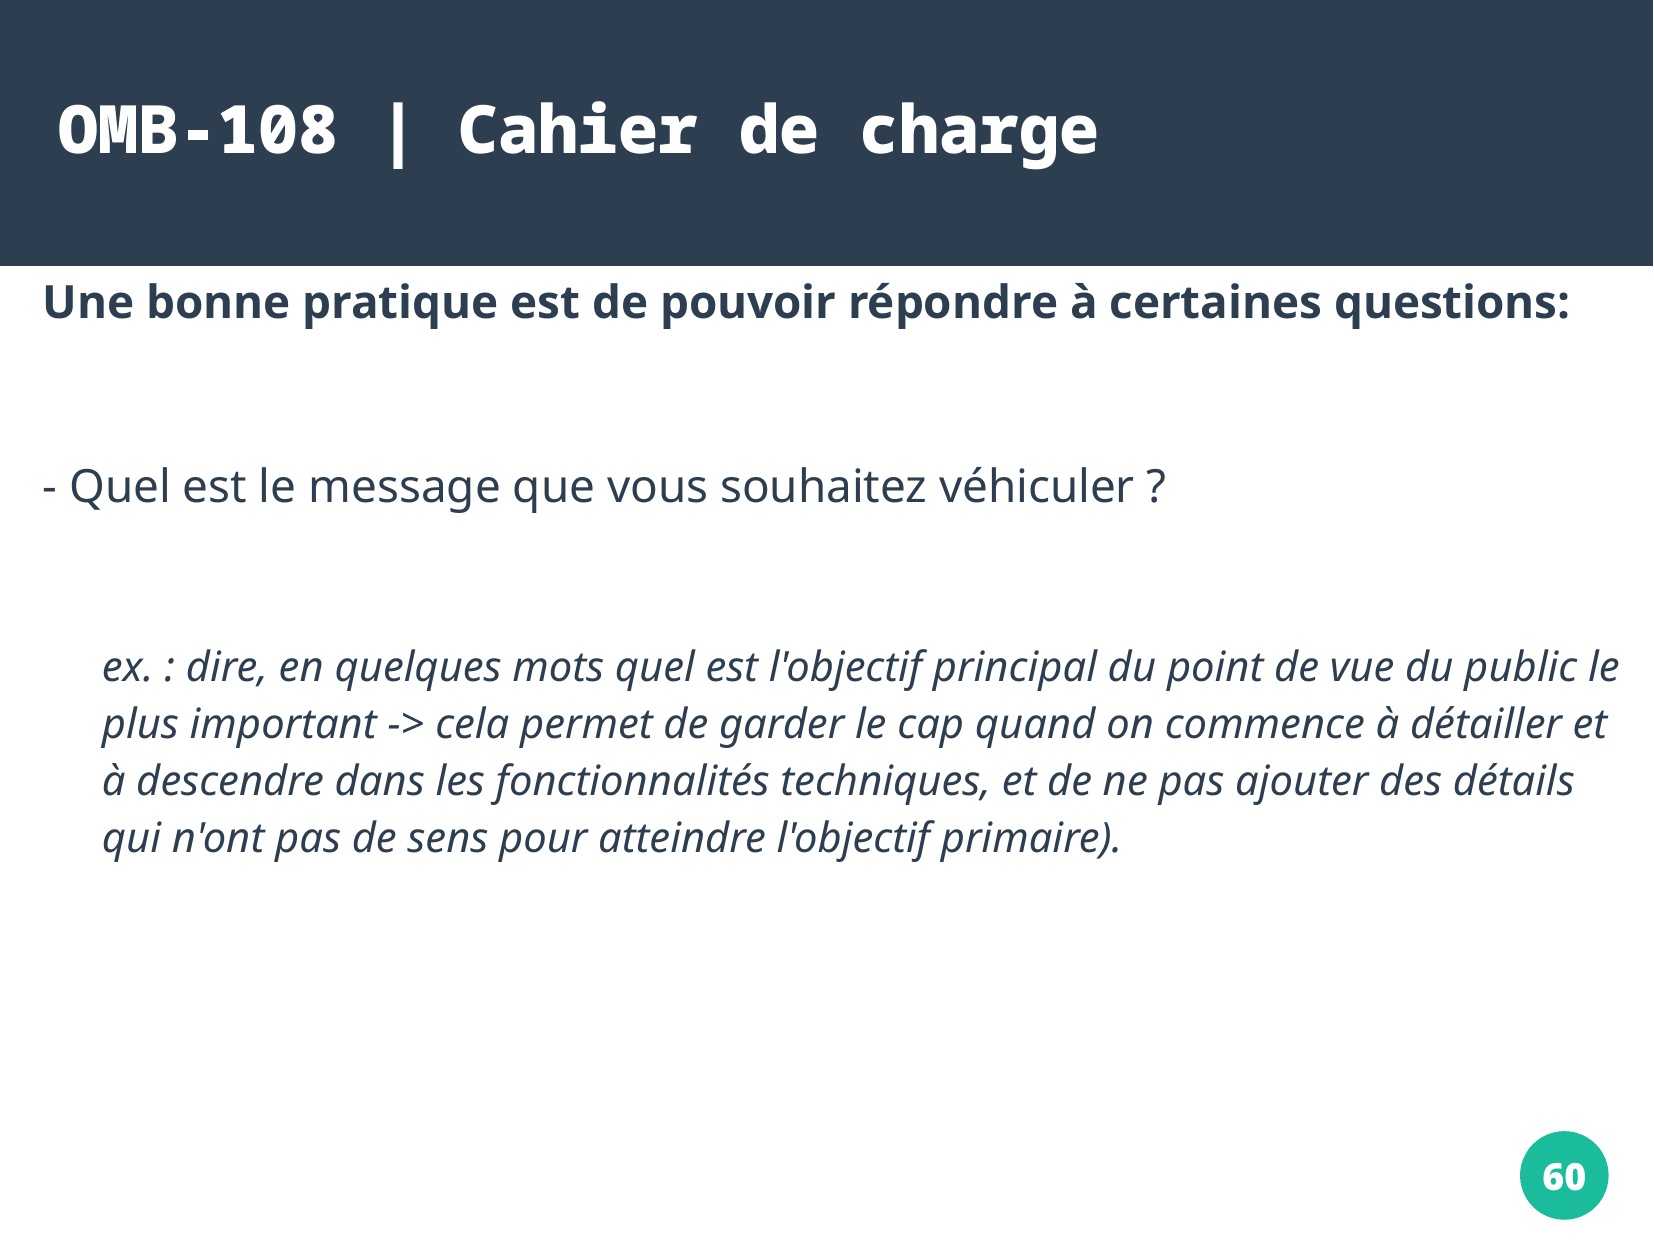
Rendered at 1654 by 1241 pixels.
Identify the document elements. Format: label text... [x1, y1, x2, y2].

title OMB-108 | Cahier de charge [58, 49, 1594, 207]
list Une bonne pratique est de pouvoir répondre à certaines questions: - Quel est le message que vous souhaitez véhiculer ? ex. : dire, en quelques mots quel est l'objectif principal du point de vue du public le plus important -> cela permet de garder le cap quand on commence à détailler et à descendre dans les fonctionnalités techniques, et de ne pas ajouter des détails qui n'ont pas de sens pour atteindre l'objectif primaire). [42, 269, 1622, 1216]
